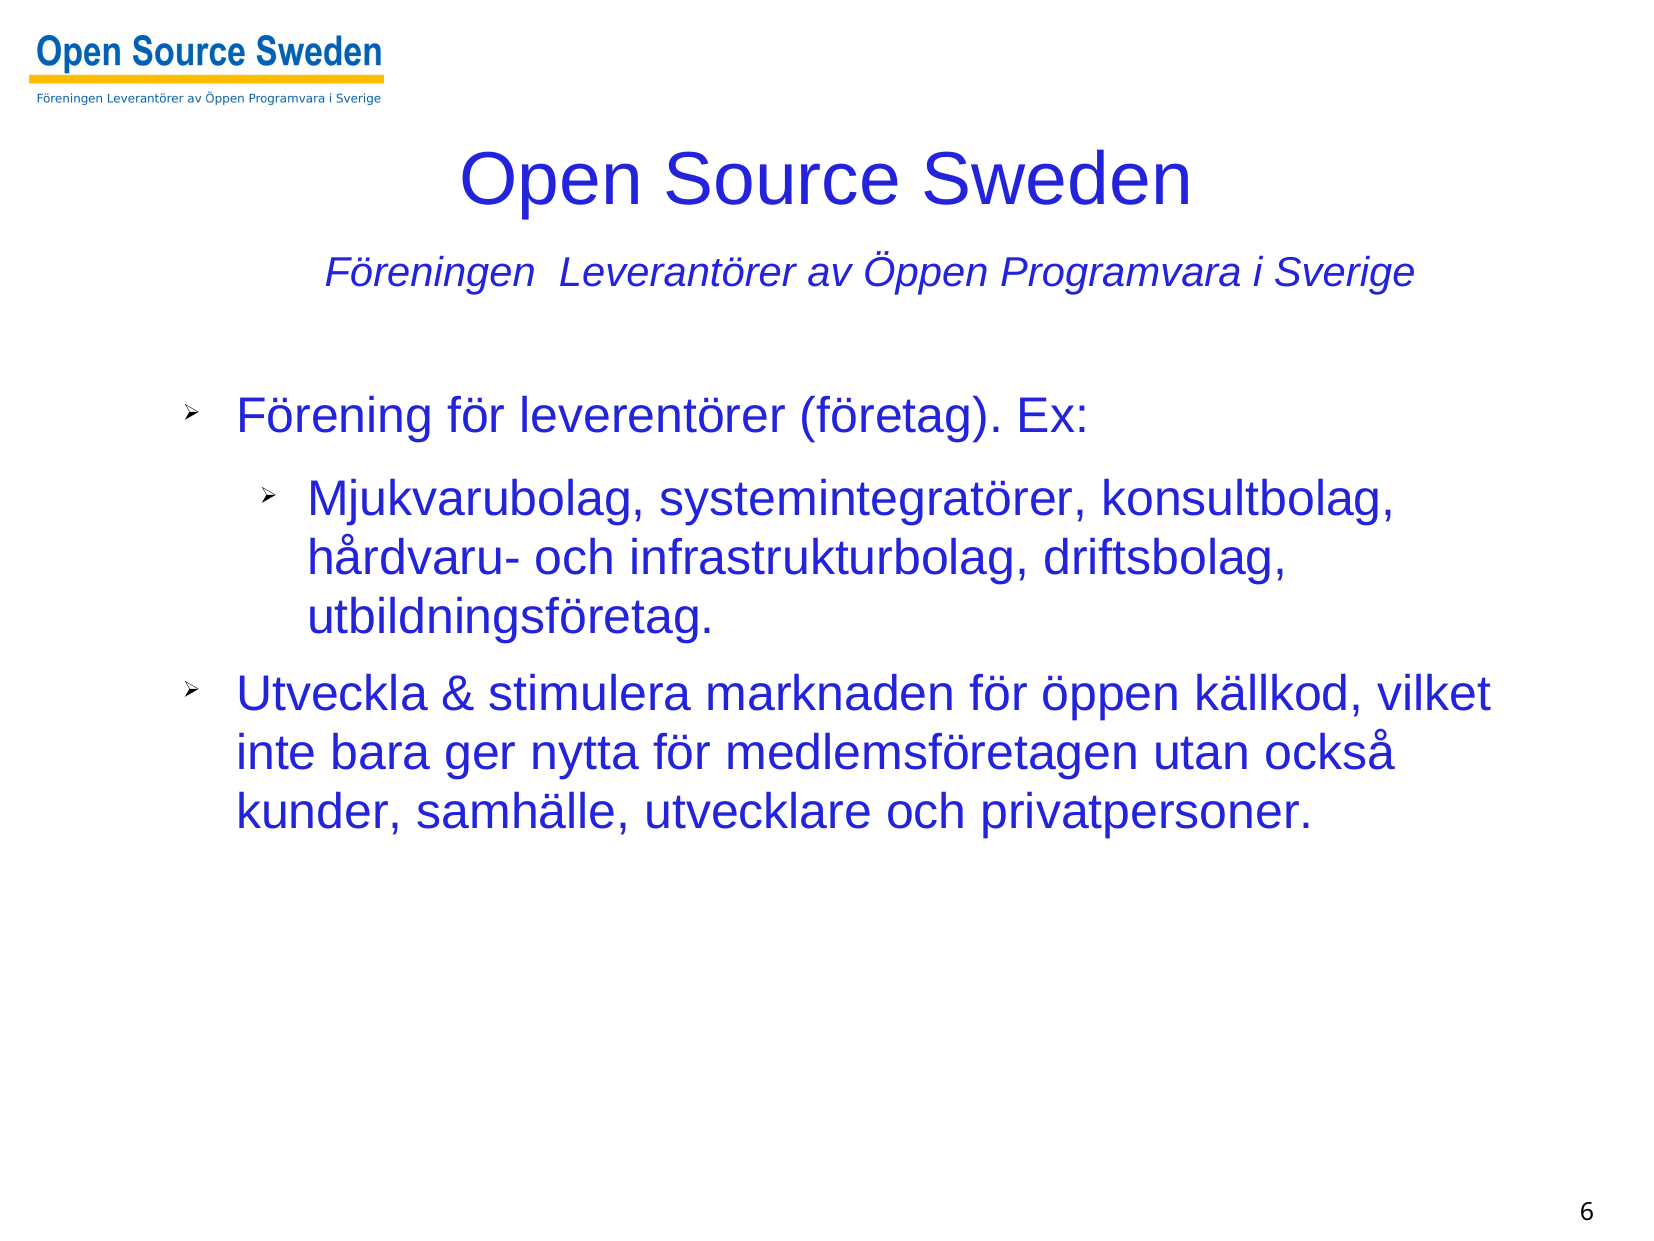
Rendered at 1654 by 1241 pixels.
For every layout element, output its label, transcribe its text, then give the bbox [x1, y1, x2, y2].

list Föreningen Leverantörer av Öppen Programvara i Sverige [324, 236, 1429, 325]
picture [29, 29, 384, 112]
title Open Source Sweden [82, 114, 1571, 243]
list Förening för leverentörer (företag). Ex: Mjukvarubolag, systemintegratörer, konsultbolag, hårdvaru- och infrastrukturbolag, driftsbolag, utbildningsföretag. Utveckla & stimulera marknaden för öppen källkod, vilket inte bara ger nytta för medlemsföretagen utan också kunder, samhälle, utvecklare och privatpersoner. [165, 383, 1535, 1105]
